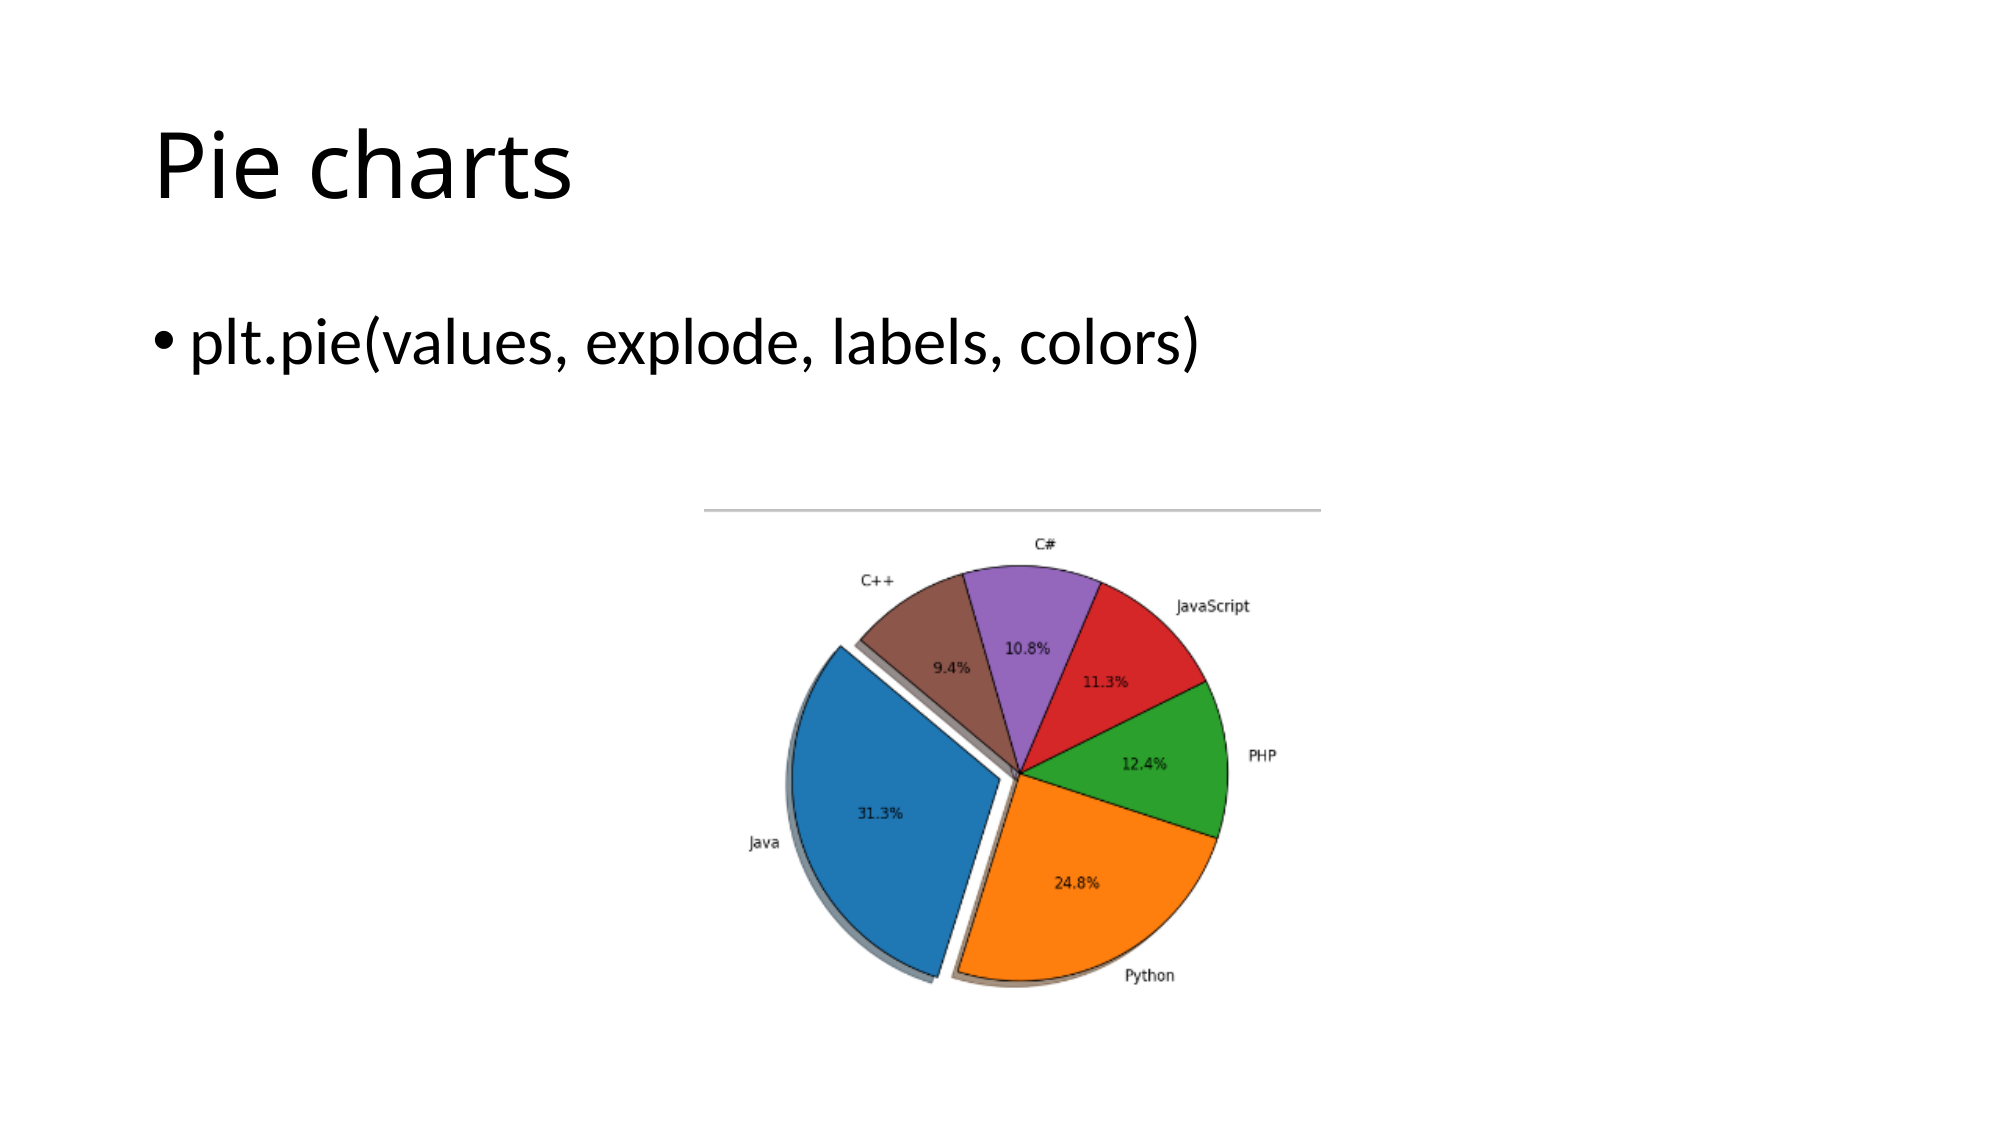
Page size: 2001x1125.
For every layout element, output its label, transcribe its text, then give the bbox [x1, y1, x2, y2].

title Pie charts [137, 59, 1863, 278]
list plt.pie(values, explode, labels, colors) [137, 299, 1863, 1014]
picture [704, 509, 1321, 1013]
